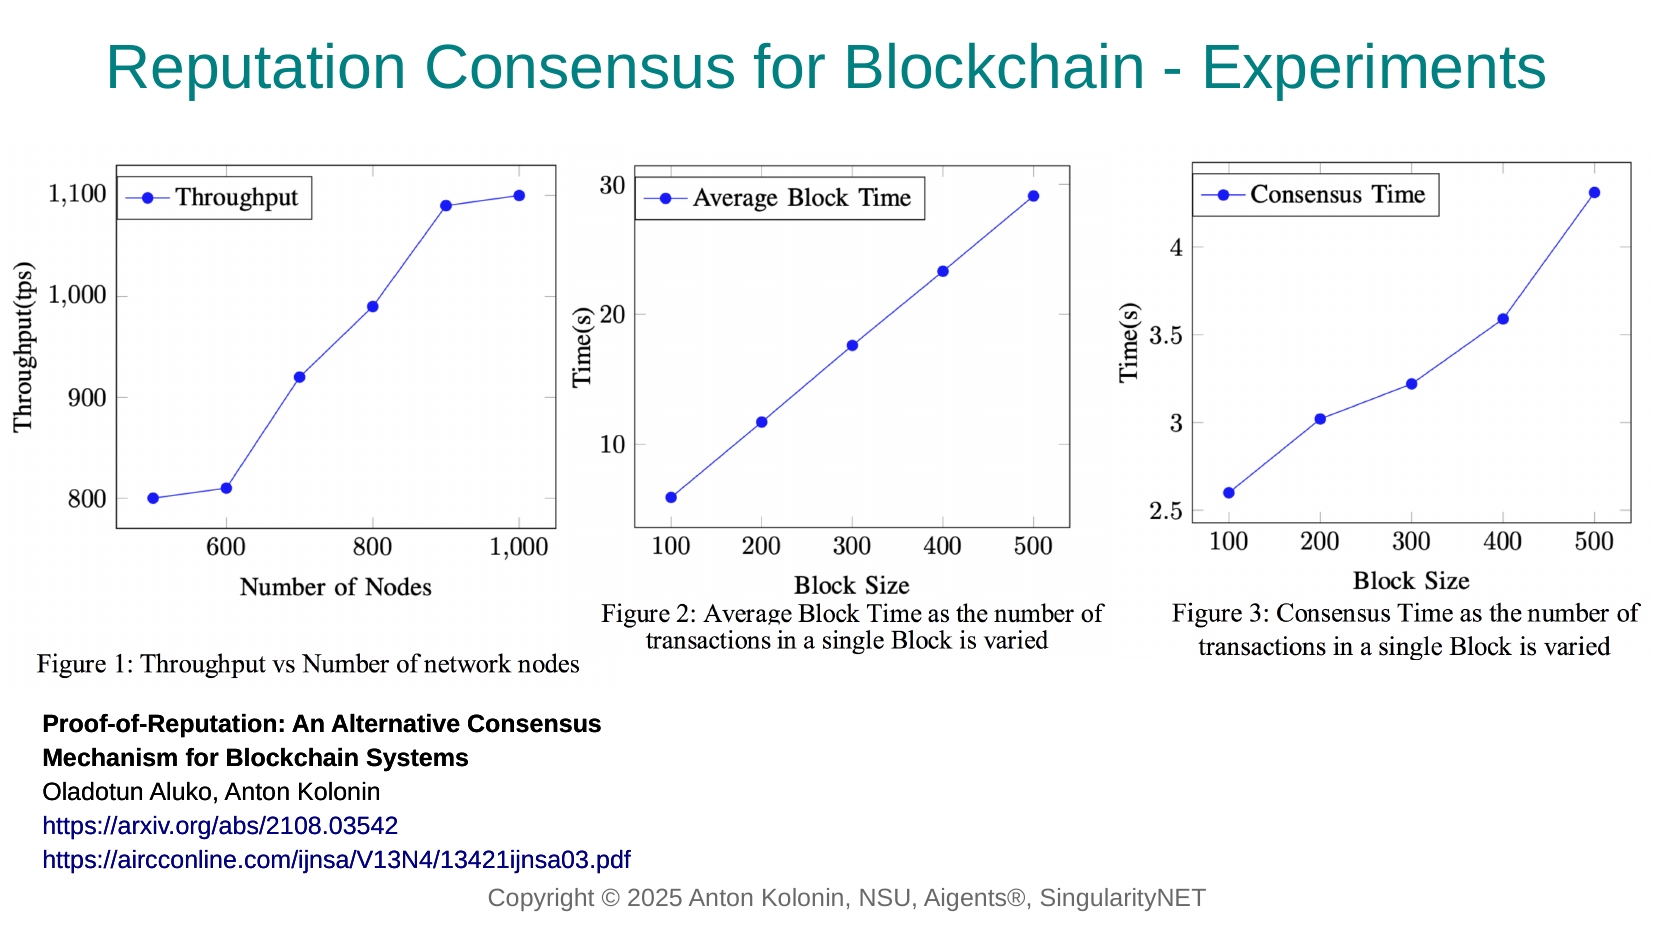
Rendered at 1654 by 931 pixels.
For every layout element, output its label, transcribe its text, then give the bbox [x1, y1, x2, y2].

picture [1114, 141, 1654, 660]
picture [0, 142, 1112, 688]
text_box Reputation Consensus for Blockchain - Experiments [0, 0, 1630, 135]
text_box Proof-of-Reputation: An Alternative Consensus Mechanism for Blockchain Systems Oladotun Aluko, Anton Kolonin https://arxiv.org/abs/2108.03542 https://aircconline.com/ijnsa/V13N4/13421ijnsa03.pdf [27, 702, 672, 875]
